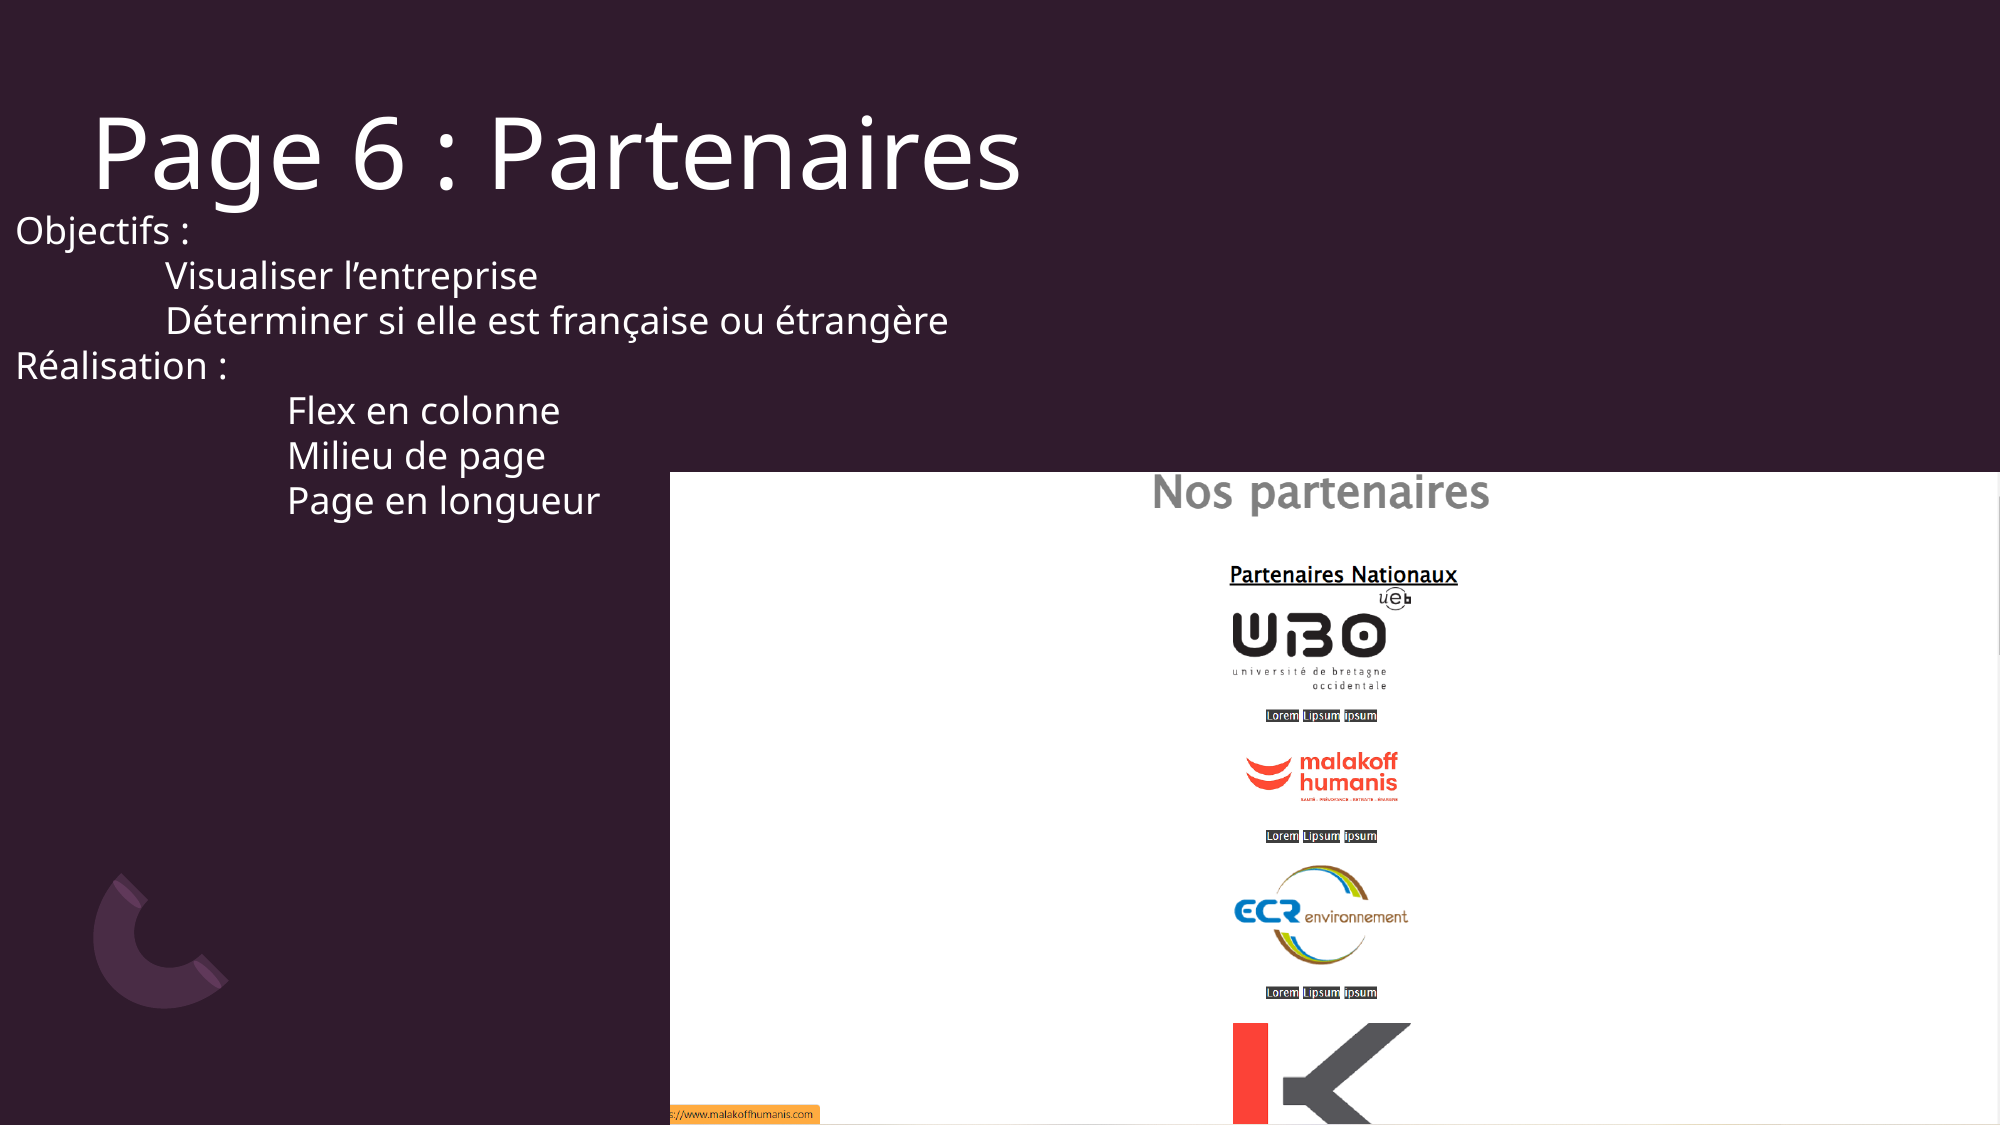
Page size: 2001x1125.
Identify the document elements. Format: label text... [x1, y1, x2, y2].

picture [670, 472, 2000, 1125]
title Page 6 : Partenaires [90, 90, 1910, 309]
text_box Objectifs : Visualiser l’entreprise Déterminer si elle est française ou étrangère Réalisation : Flex en colonne Milieu de page Page en longueur [0, 199, 1000, 533]
